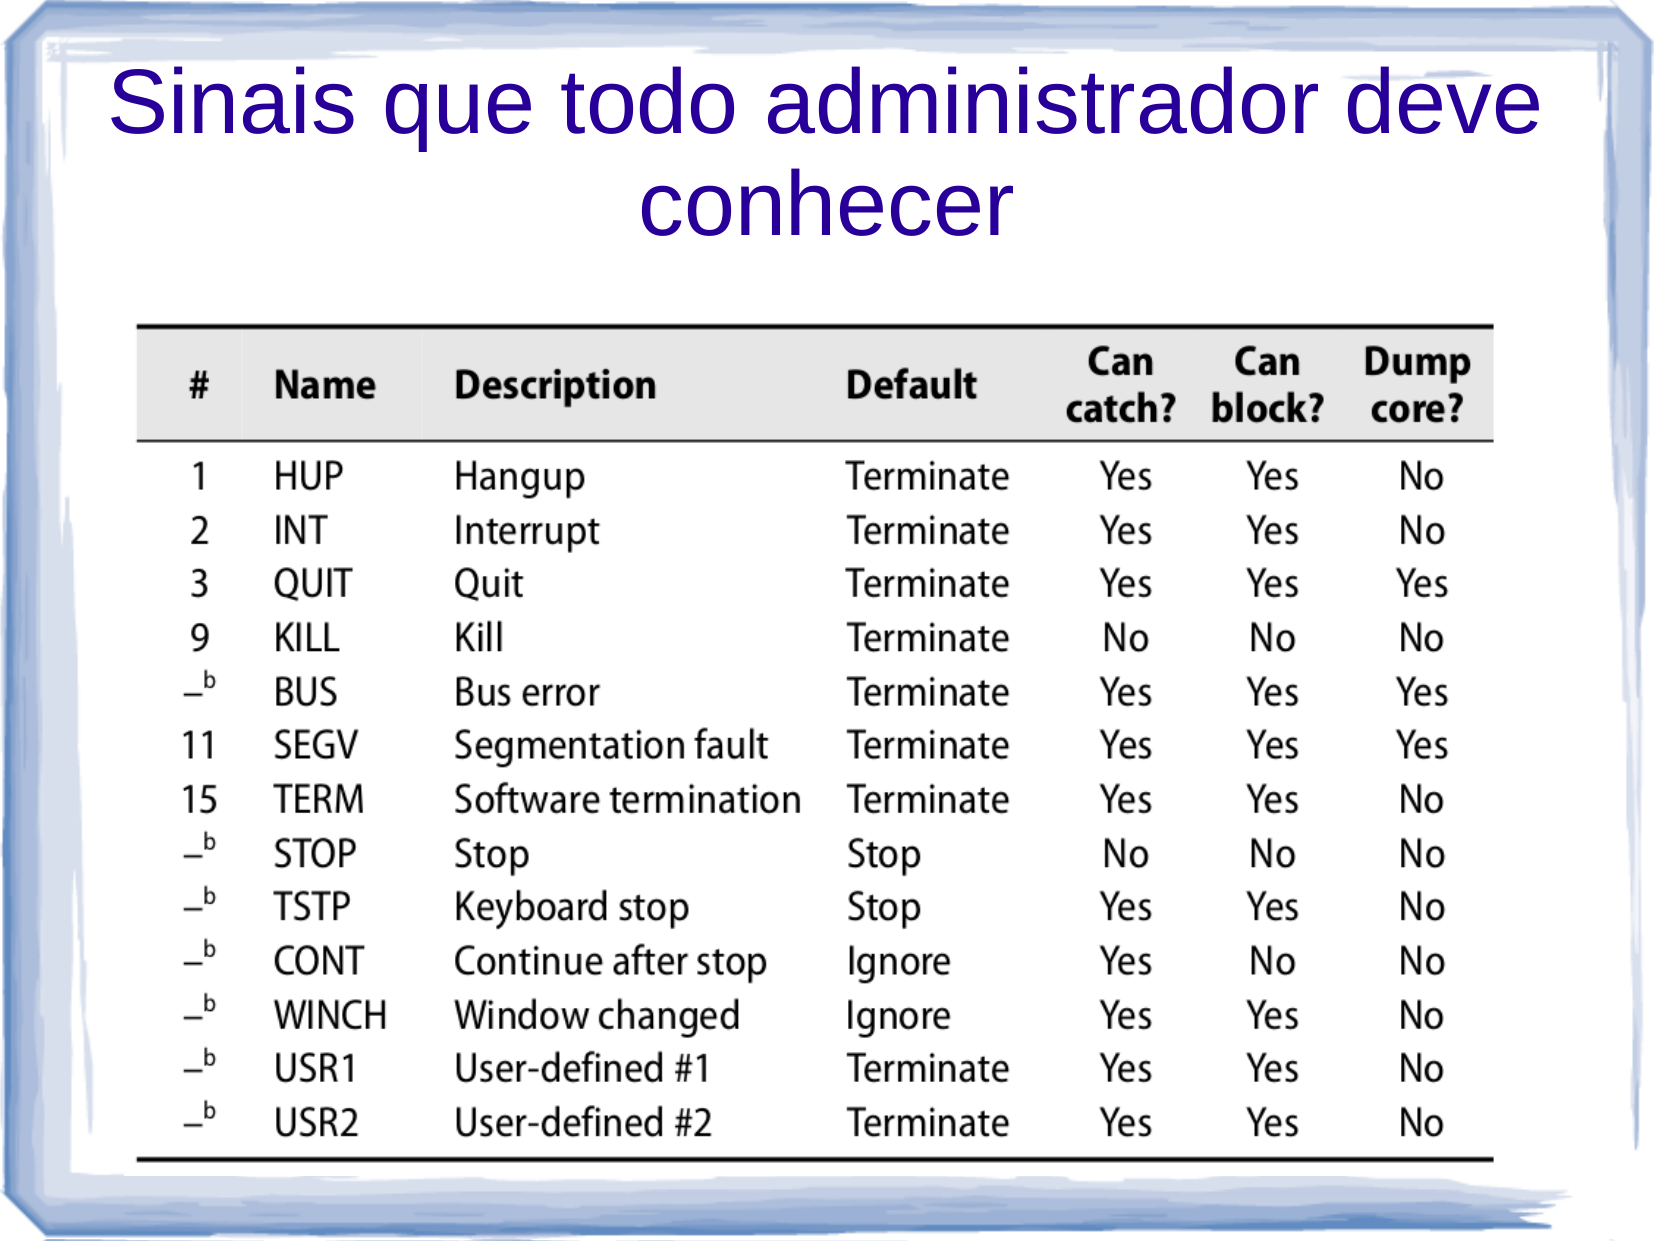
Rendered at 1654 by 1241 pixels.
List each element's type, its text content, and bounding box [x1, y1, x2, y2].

picture [0, 0, 1654, 1241]
title Sinais que todo administrador deve conhecer [82, 49, 1571, 257]
